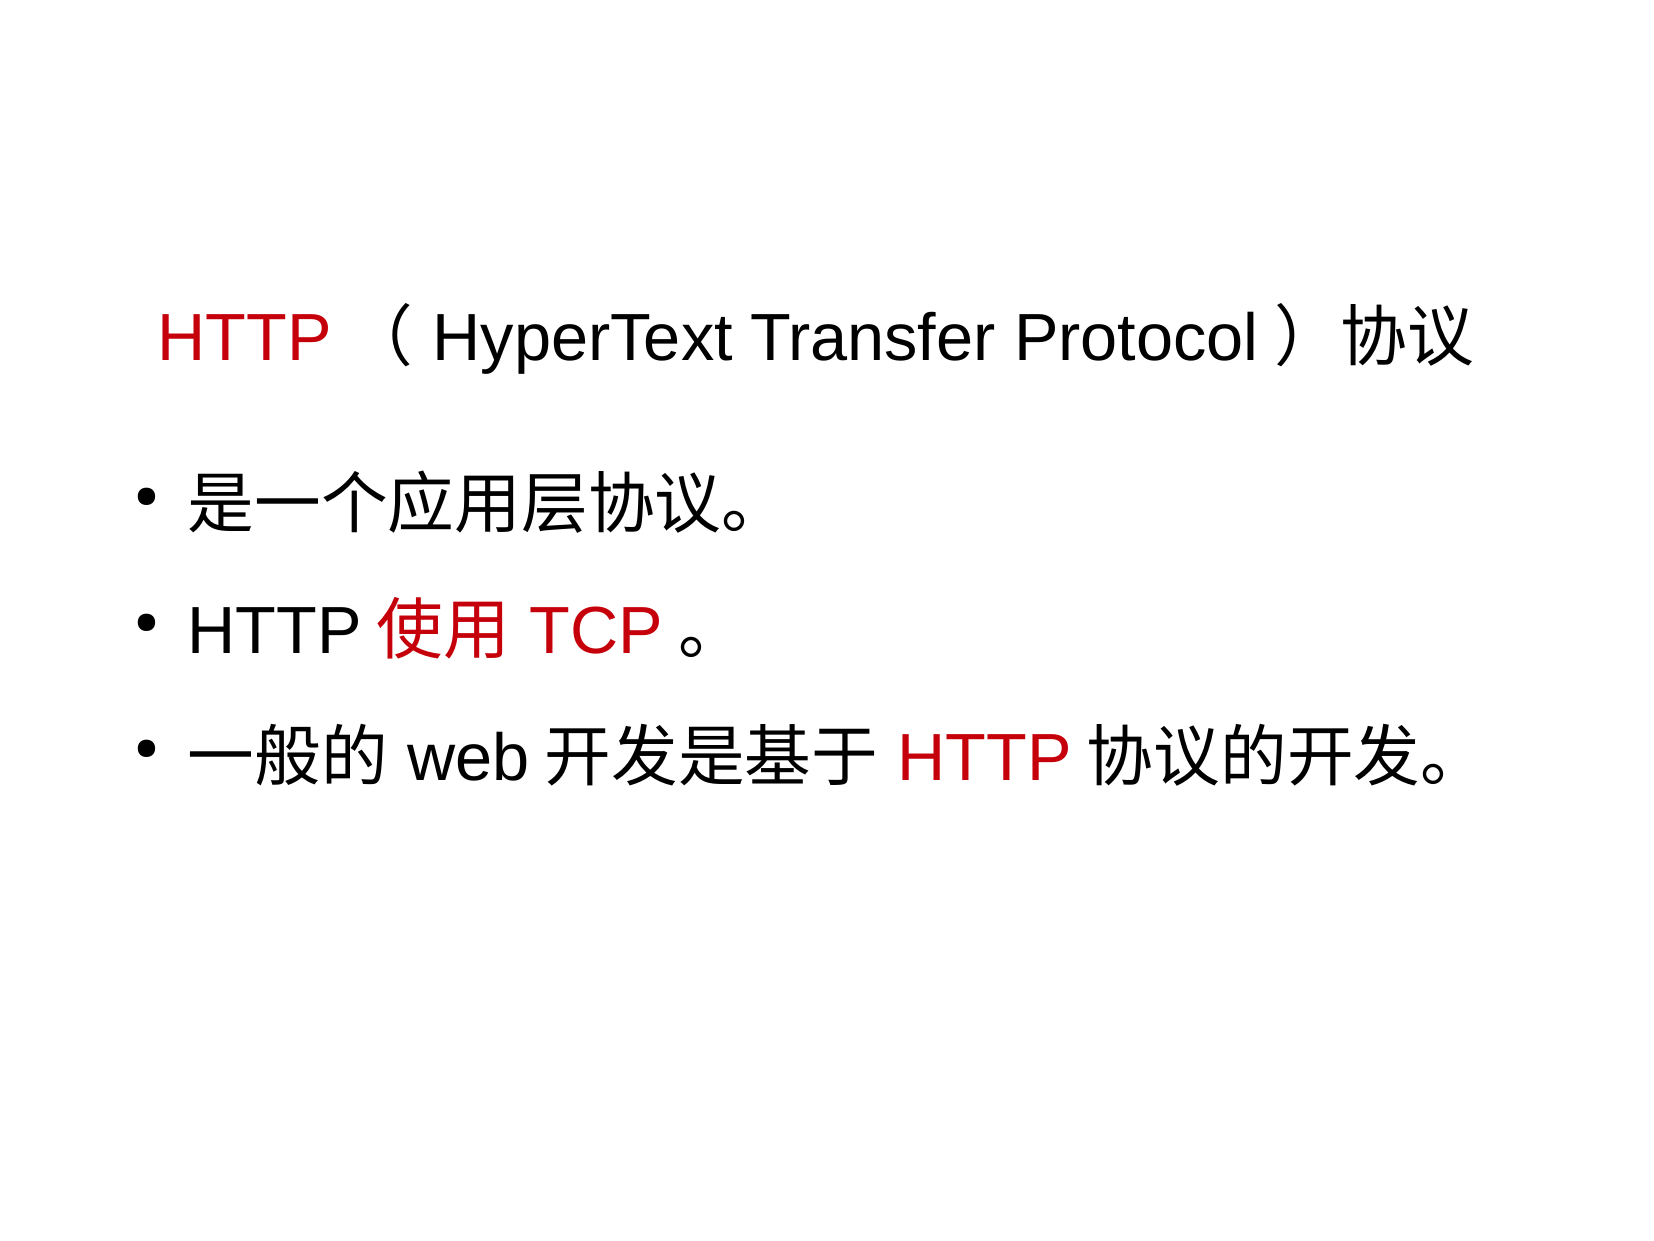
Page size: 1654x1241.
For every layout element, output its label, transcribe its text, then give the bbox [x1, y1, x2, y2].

list 是一个应用层协议。 HTTP使用TCP。 一般的web开发是基于HTTP协议的开发。 [116, 450, 1606, 1170]
title HTTP（HyperText Transfer Protocol）协议 [71, 227, 1561, 436]
